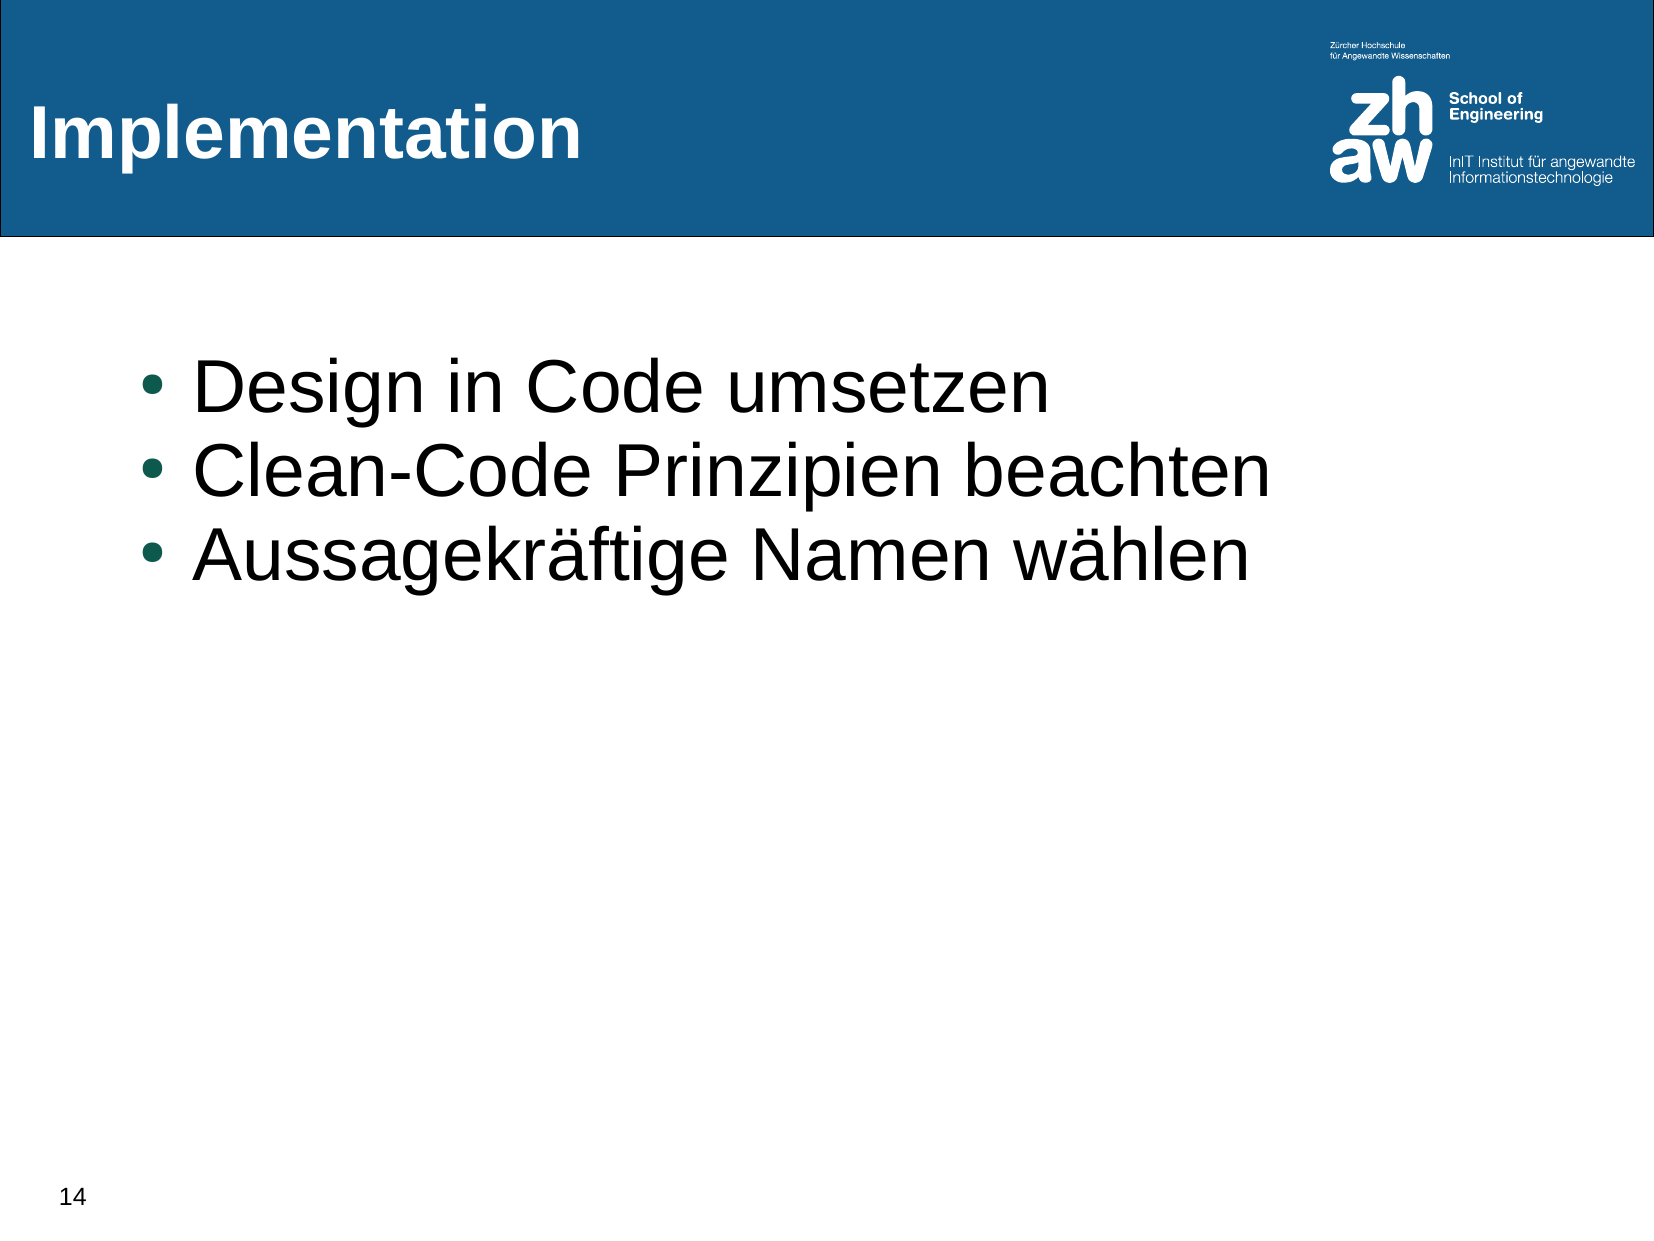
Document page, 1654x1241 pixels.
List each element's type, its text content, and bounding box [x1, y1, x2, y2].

list Design in Code umsetzen Clean-Code Prinzipien beachten Aussagekräftige Namen wählen [121, 344, 1534, 1127]
title Implementation [29, 29, 1442, 237]
